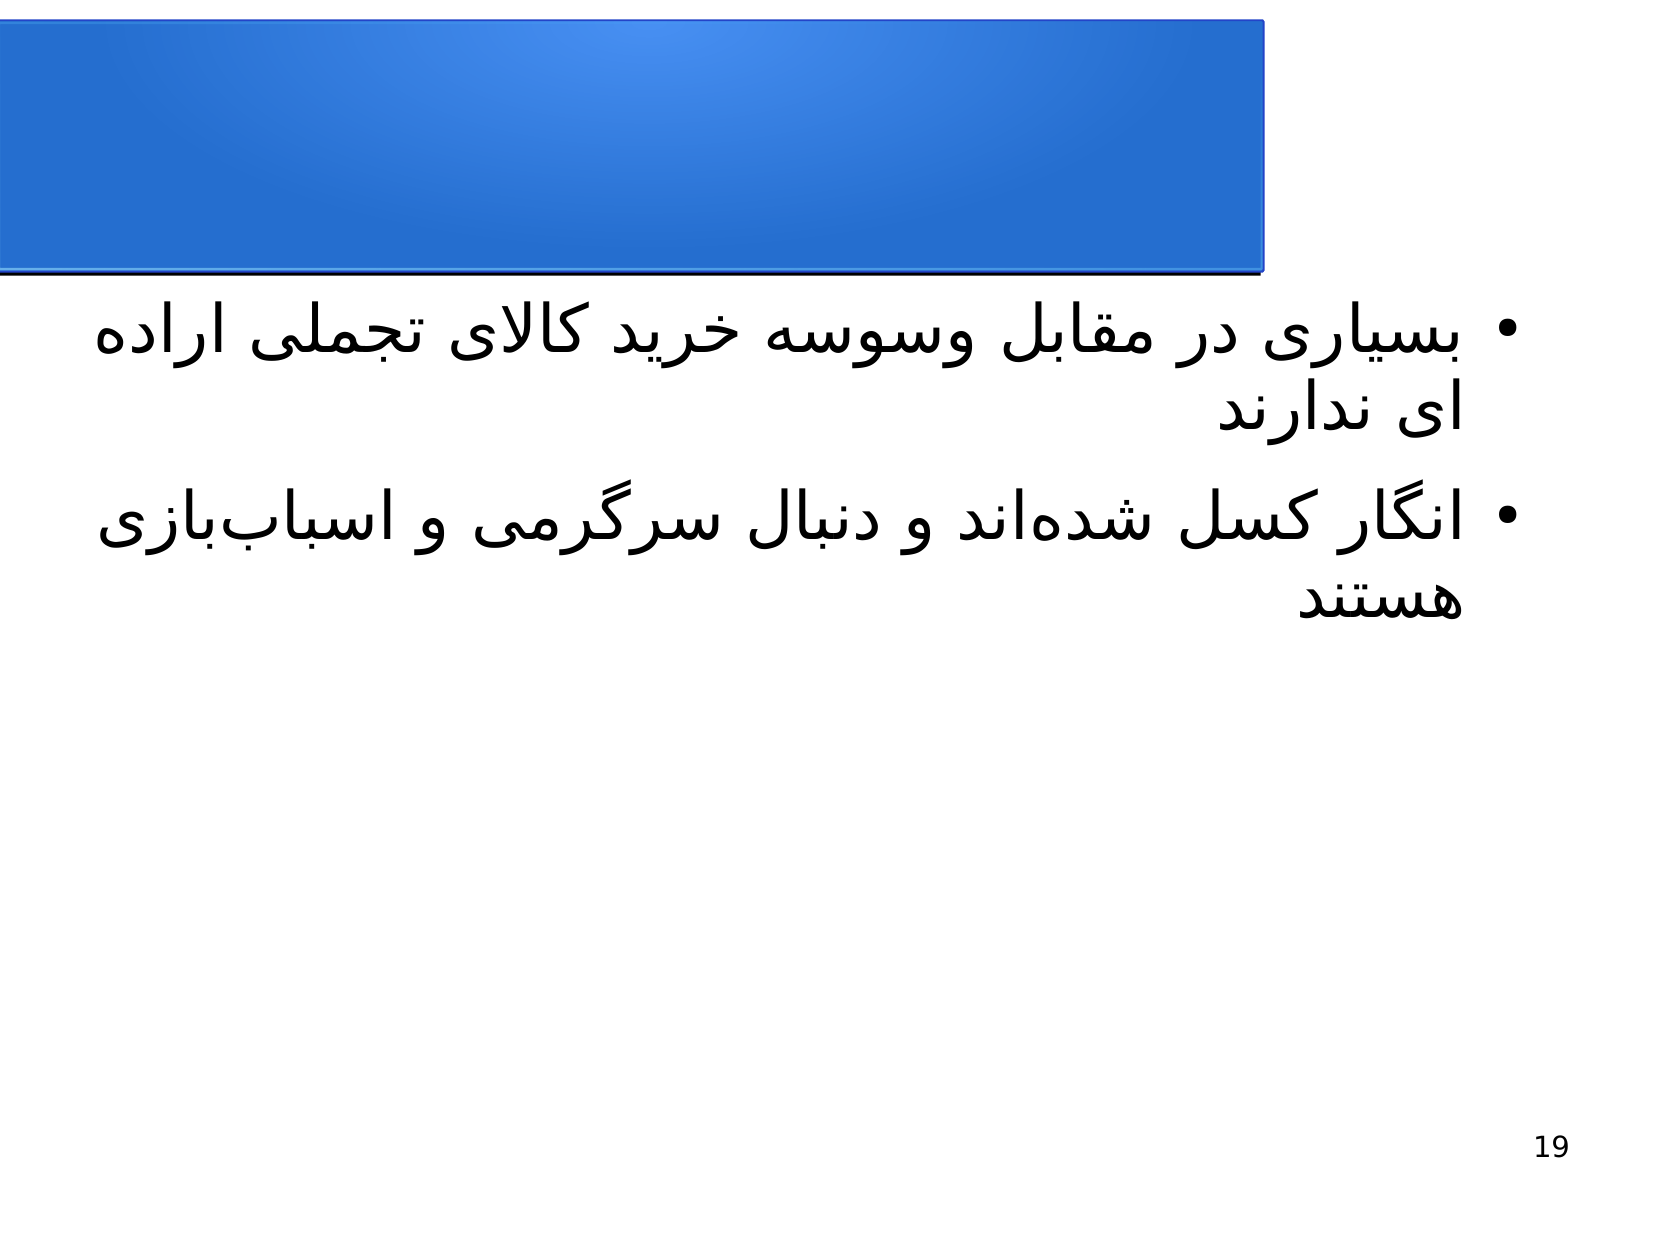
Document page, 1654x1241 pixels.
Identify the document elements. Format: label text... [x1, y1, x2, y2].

list بسیاری در مقابل وسوسه خرید کالای تجملی اراده ای ندارند انگار کسل شده‌اند و دنبال سرگرمی و اسباب‌بازی هستند [82, 290, 1538, 1010]
